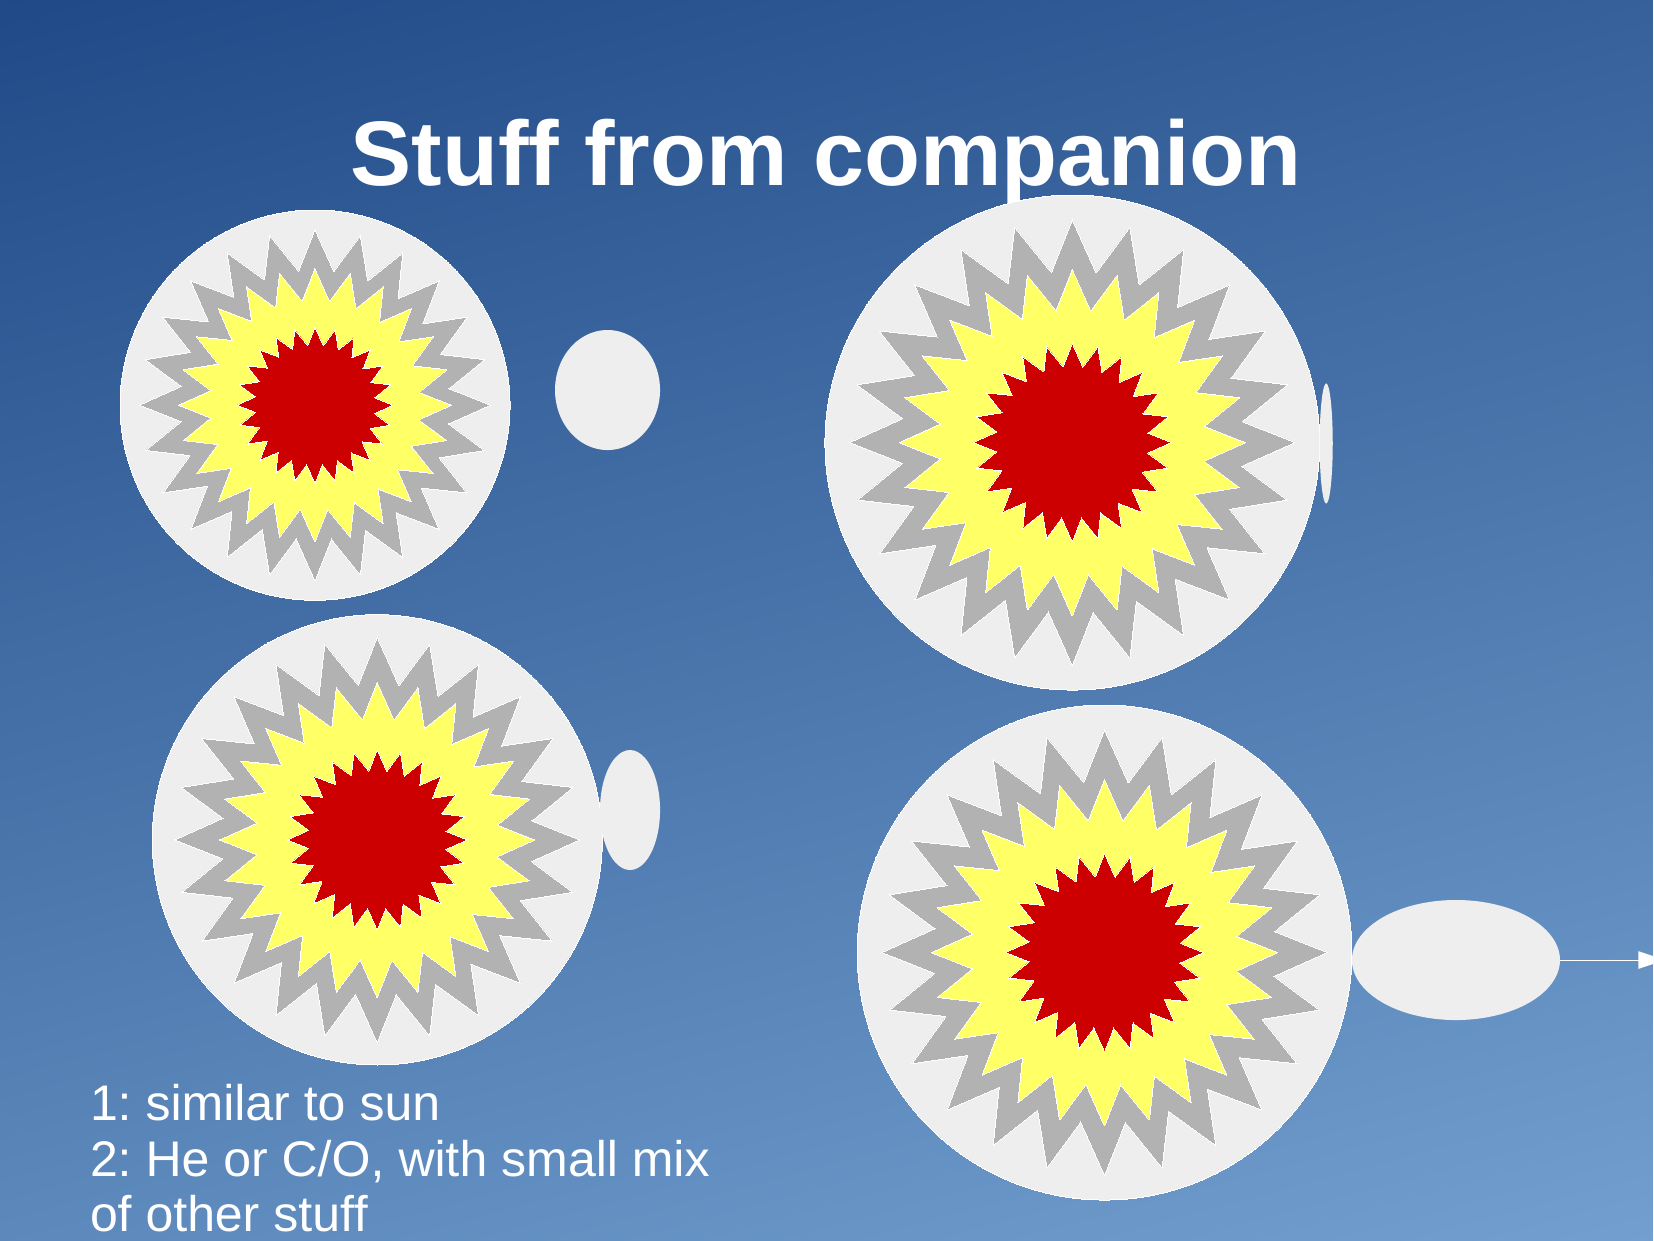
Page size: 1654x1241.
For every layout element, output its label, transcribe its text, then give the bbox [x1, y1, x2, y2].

text_box [824, 195, 1333, 691]
text_box [120, 257, 511, 601]
text_box [857, 705, 1560, 1201]
text_box 1: similar to sun 2: He or C/O, with small mix of other stuff [90, 1074, 736, 1241]
text_box [555, 330, 661, 451]
text_box [152, 614, 661, 1066]
title Stuff from companion [82, 49, 1571, 257]
